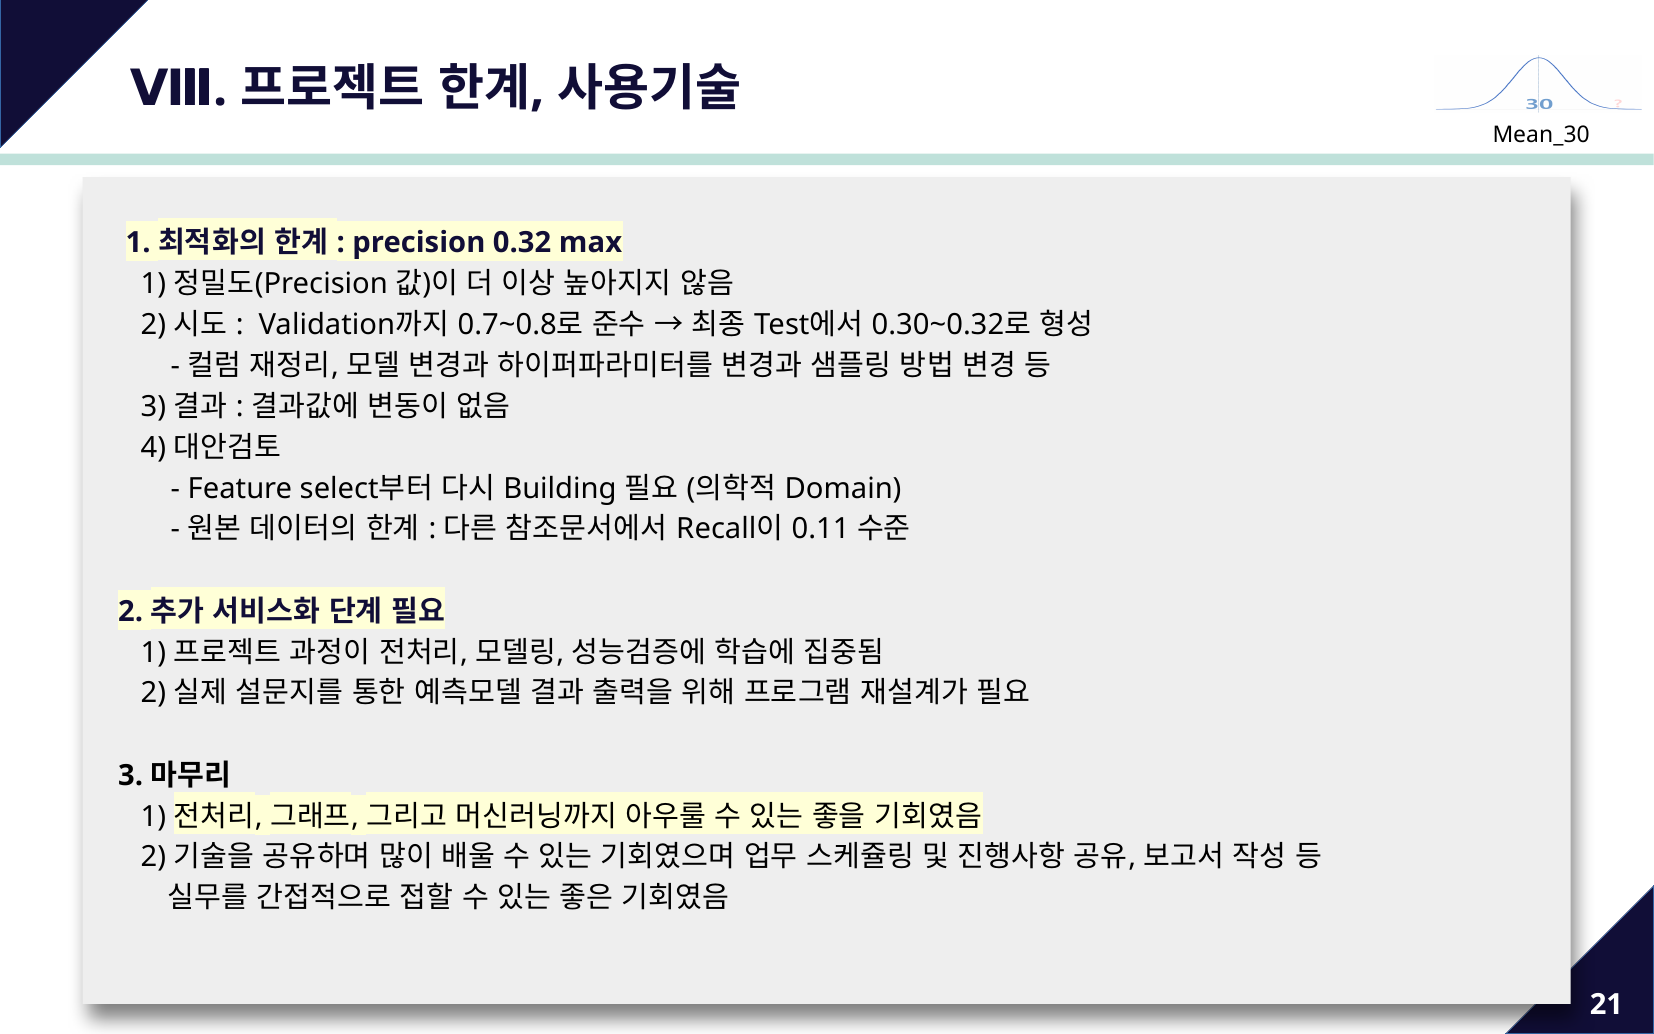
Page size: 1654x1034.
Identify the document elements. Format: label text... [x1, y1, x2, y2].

text_box <숫자> [1556, 981, 1654, 1025]
title Ⅷ. 프로젝트 한계, 사용기술 [129, 41, 1618, 148]
list 1. 최적화의 한계 : precision 0.32 max 1) 정밀도(Precision 값)이 더 이상 높아지지 않음 2) 시도 : Validation까지 0.7~0.8로 준수 → 최종 Test에서 0.30~0.32로 형성 - 컬럼 재정리, 모델 변경과 하이퍼파라미터를 변경과 샘플링 방법 변경 등 3) 결과 : 결과값에 변동이 없음 4) 대안검토 - Feature select부터 다시 Building 필요 (의학적 Domain) - 원본 데이터의 한계 : 다른 참조문서에서 Recall이 0.11 수준 2. 추가 서비스화 단계 필요 1) 프로젝트 과정이 전처리, 모델링, 성능검증에 학습에 집중됨 2) 실제 설문지를 통한 예측모델 결과 출력을 위해 프로그램 재설계가 필요 3. 마무리 1) 전처리, 그래프, 그리고 머신러닝까지 아우룰 수 있는 좋을 기회였음 2) 기술을 공유하며 많이 배울 수 있는 기회였으며 업무 스케쥴링 및 진행사항 공유, 보고서 작성 등 실무를 간접적으로 접할 수 있는 좋은 기회였음 [82, 177, 1571, 1004]
text_box Mean_30 [1446, 118, 1636, 148]
picture [1434, 55, 1642, 113]
